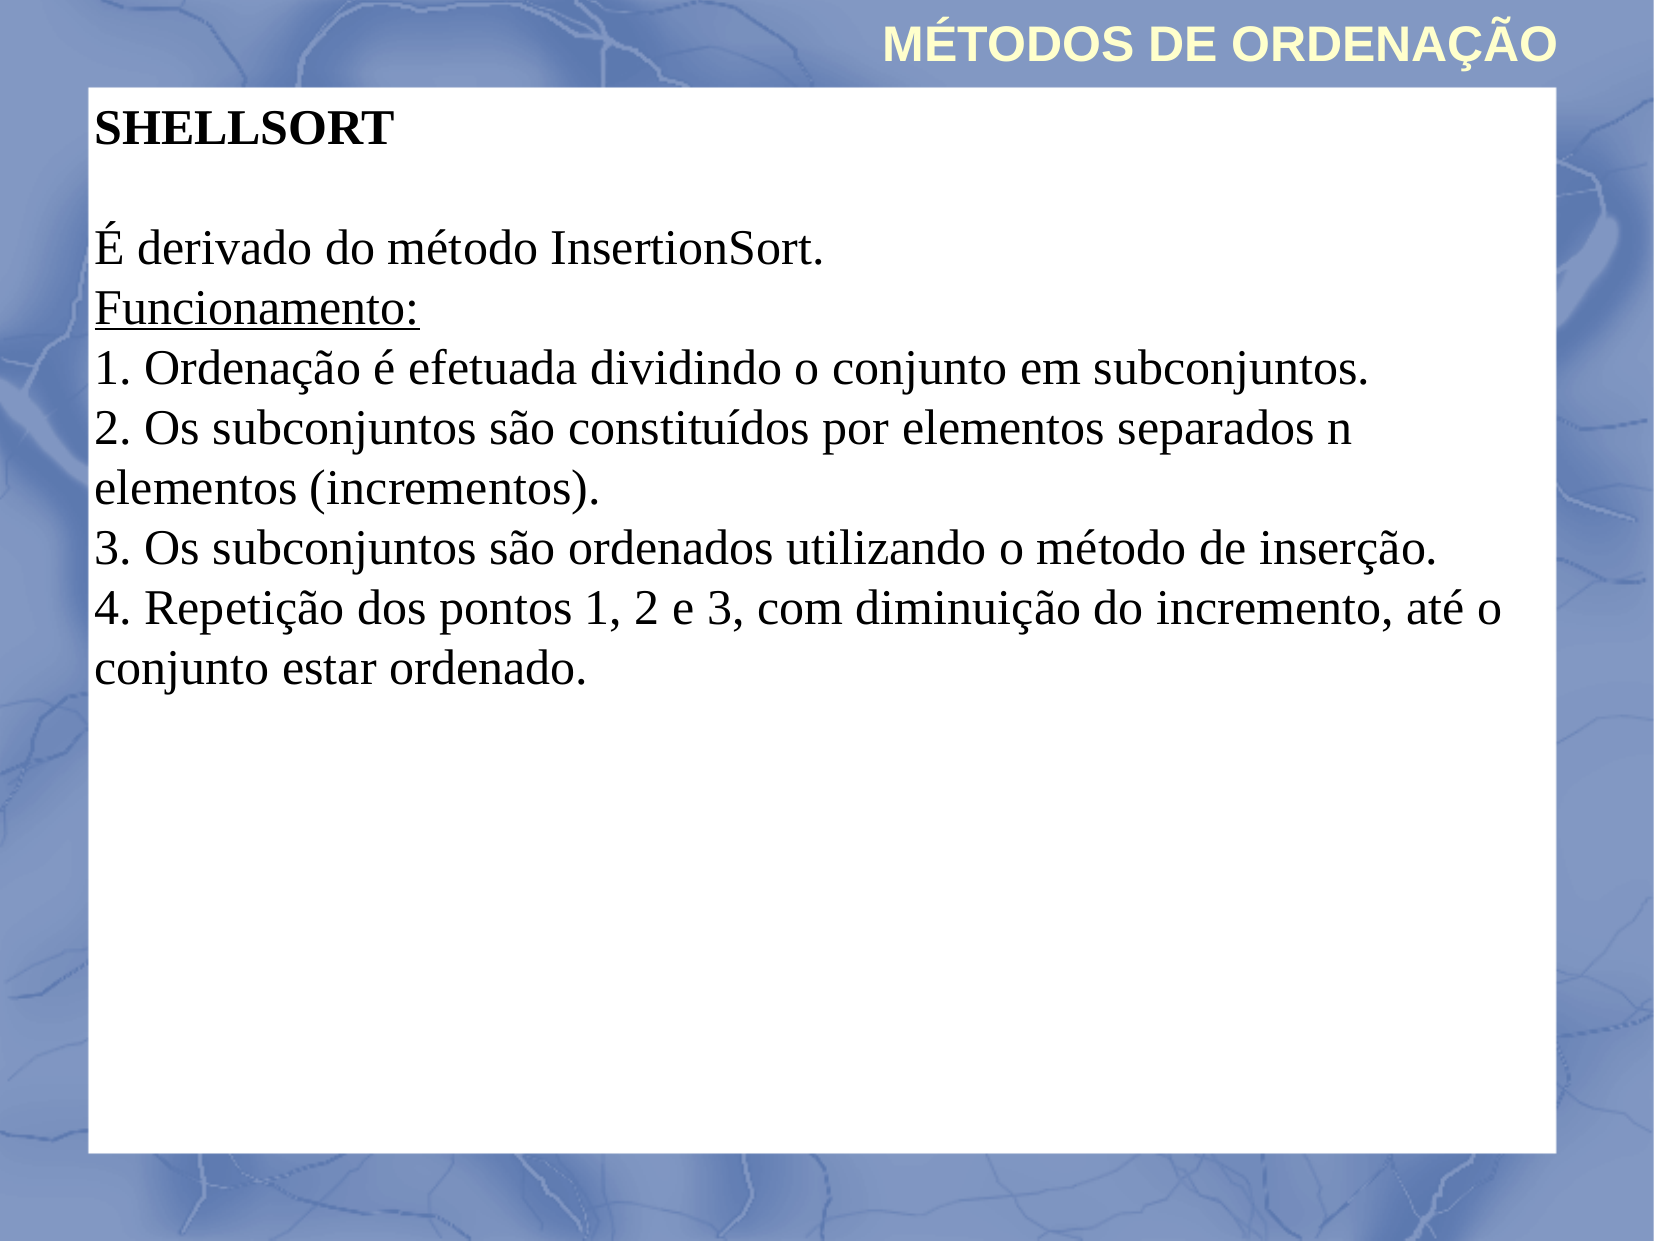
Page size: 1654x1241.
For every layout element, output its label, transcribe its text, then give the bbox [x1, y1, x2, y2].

text_box MÉTODOS DE ORDENAÇÃO [141, 0, 1559, 83]
picture [0, 0, 1654, 1241]
text_box SHELLSORT É derivado do método InsertionSort. Funcionamento: 1. Ordenação é efetuada dividindo o conjunto em subconjuntos. 2. Os subconjuntos são constituídos por elementos separados n elementos (incrementos). 3. Os subconjuntos são ordenados utilizando o método de inserção. 4. Repetição dos pontos 1, 2 e 3, com diminuição do incremento, até o conjunto estar ordenado. [94, 94, 1548, 1146]
